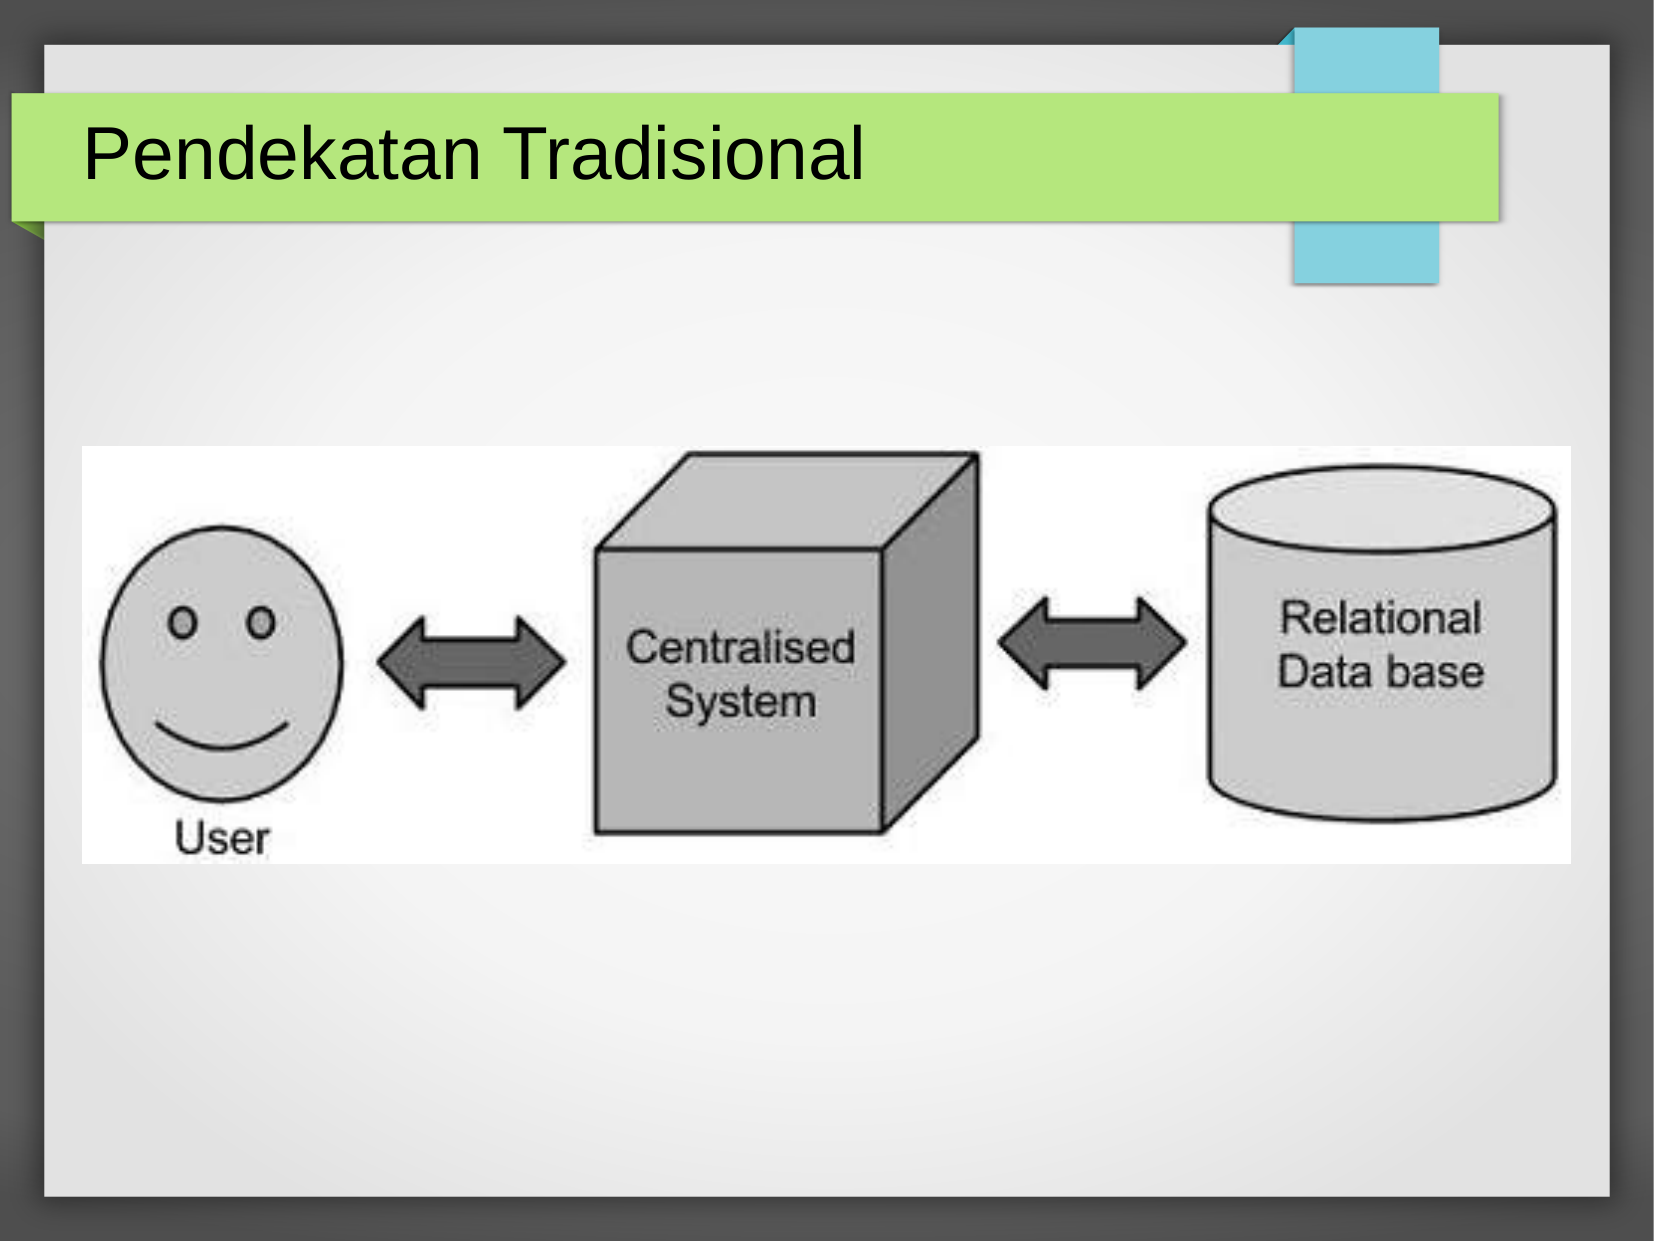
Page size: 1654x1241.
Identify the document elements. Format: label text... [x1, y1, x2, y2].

title Pendekatan Tradisional [82, 94, 1264, 213]
picture [0, 0, 1654, 1241]
